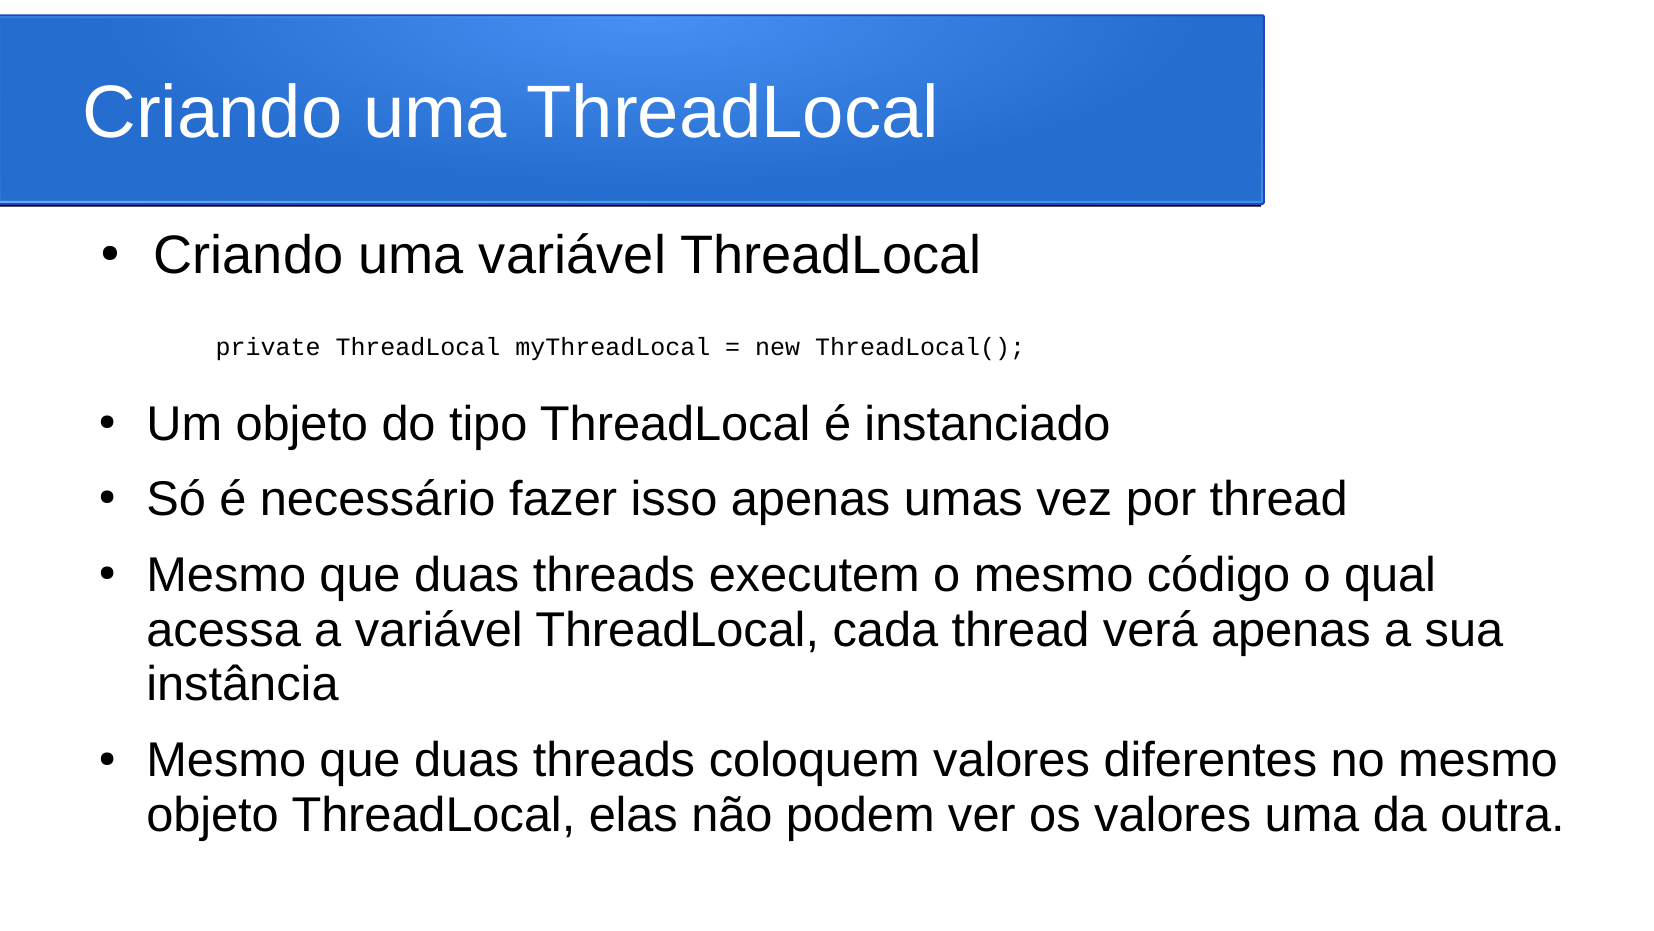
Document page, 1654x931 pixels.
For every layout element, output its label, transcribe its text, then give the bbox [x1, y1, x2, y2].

list Um objeto do tipo ThreadLocal é instanciado Só é necessário fazer isso apenas umas vez por thread Mesmo que duas threads executem o mesmo código o qual acessa a variável ThreadLocal, cada thread verá apenas a sua instância Mesmo que duas threads coloquem valores diferentes no mesmo objeto ThreadLocal, elas não podem ver os valores uma da outra. [82, 395, 1571, 898]
list Criando uma variável ThreadLocal [82, 224, 1571, 395]
title Criando uma ThreadLocal [82, 35, 1235, 189]
text_box private ThreadLocal myThreadLocal = new ThreadLocal(); [200, 327, 1146, 395]
